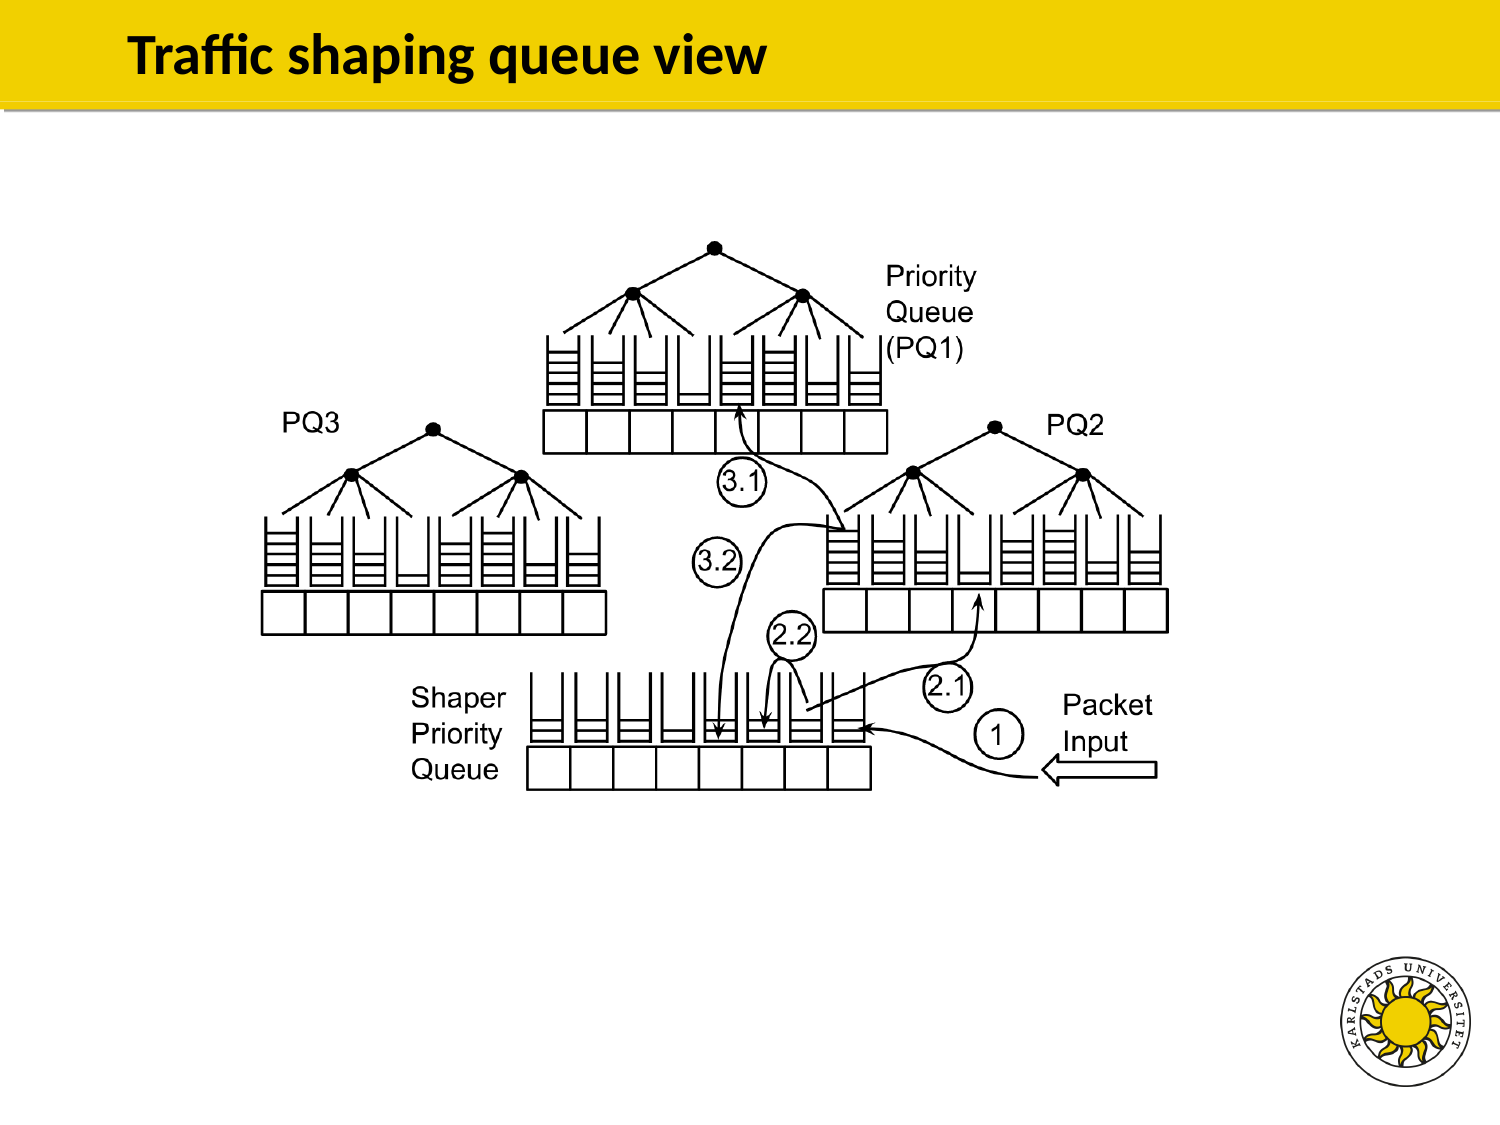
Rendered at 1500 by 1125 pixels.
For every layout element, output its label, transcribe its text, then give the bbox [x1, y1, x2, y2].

picture [1340, 948, 1471, 1095]
picture [213, 209, 1201, 802]
title Traffic shaping queue view [112, 0, 1388, 102]
